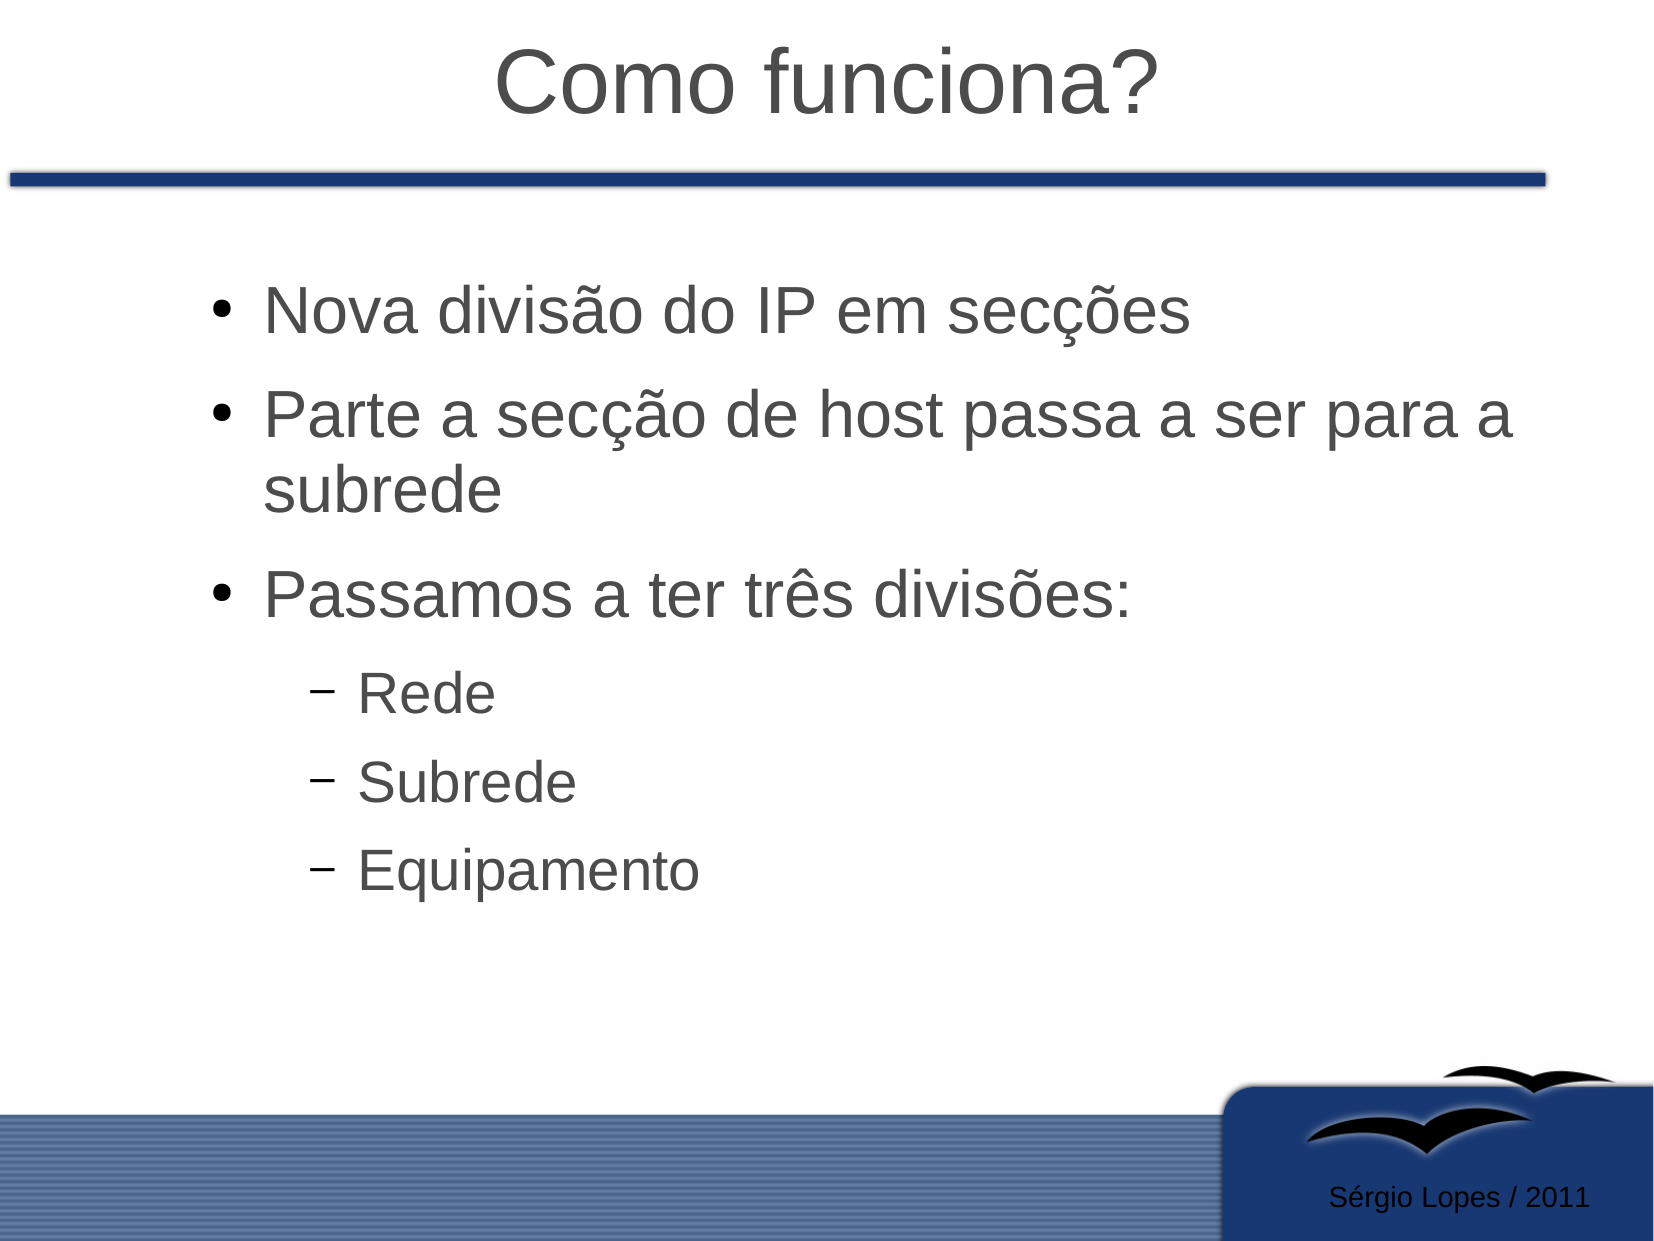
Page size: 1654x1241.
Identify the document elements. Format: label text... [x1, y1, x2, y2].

list Nova divisão do IP em secções Parte a secção de host passa a ser para a subrede Passamos a ter três divisões: Rede Subrede Equipamento [121, 273, 1534, 1056]
title Como funciona? [121, 0, 1534, 164]
picture [0, 0, 1654, 1241]
text_box Sérgio Lopes / 2011 [1328, 1181, 1588, 1214]
